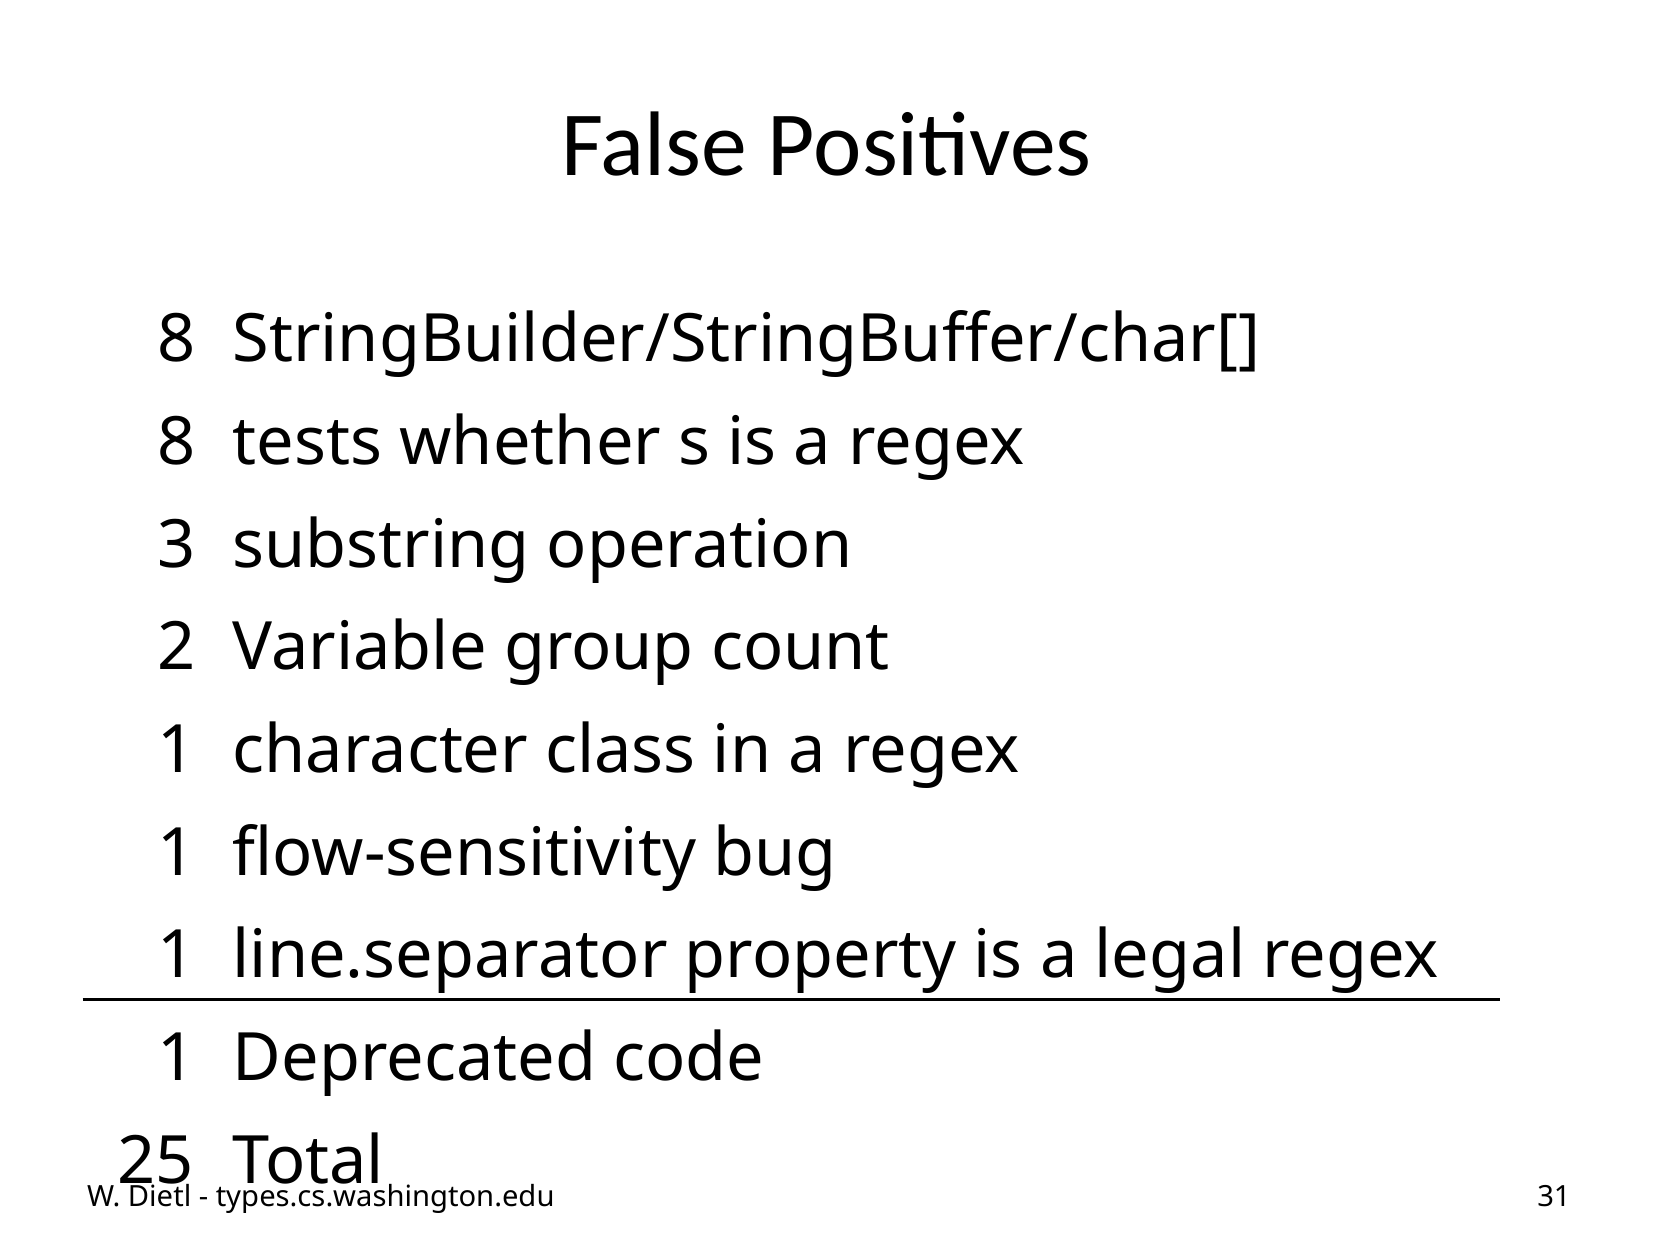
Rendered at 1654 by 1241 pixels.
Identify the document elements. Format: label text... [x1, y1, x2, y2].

title False Positives [82, 49, 1571, 257]
list 8 StringBuilder/StringBuffer/char[] 8 tests whether s is a regex 3 substring operation 2 Variable group count 1 character class in a regex 1 flow-sensitivity bug 1 line.separator property is a legal regex 1 Deprecated code 25 Total [82, 290, 1571, 1109]
